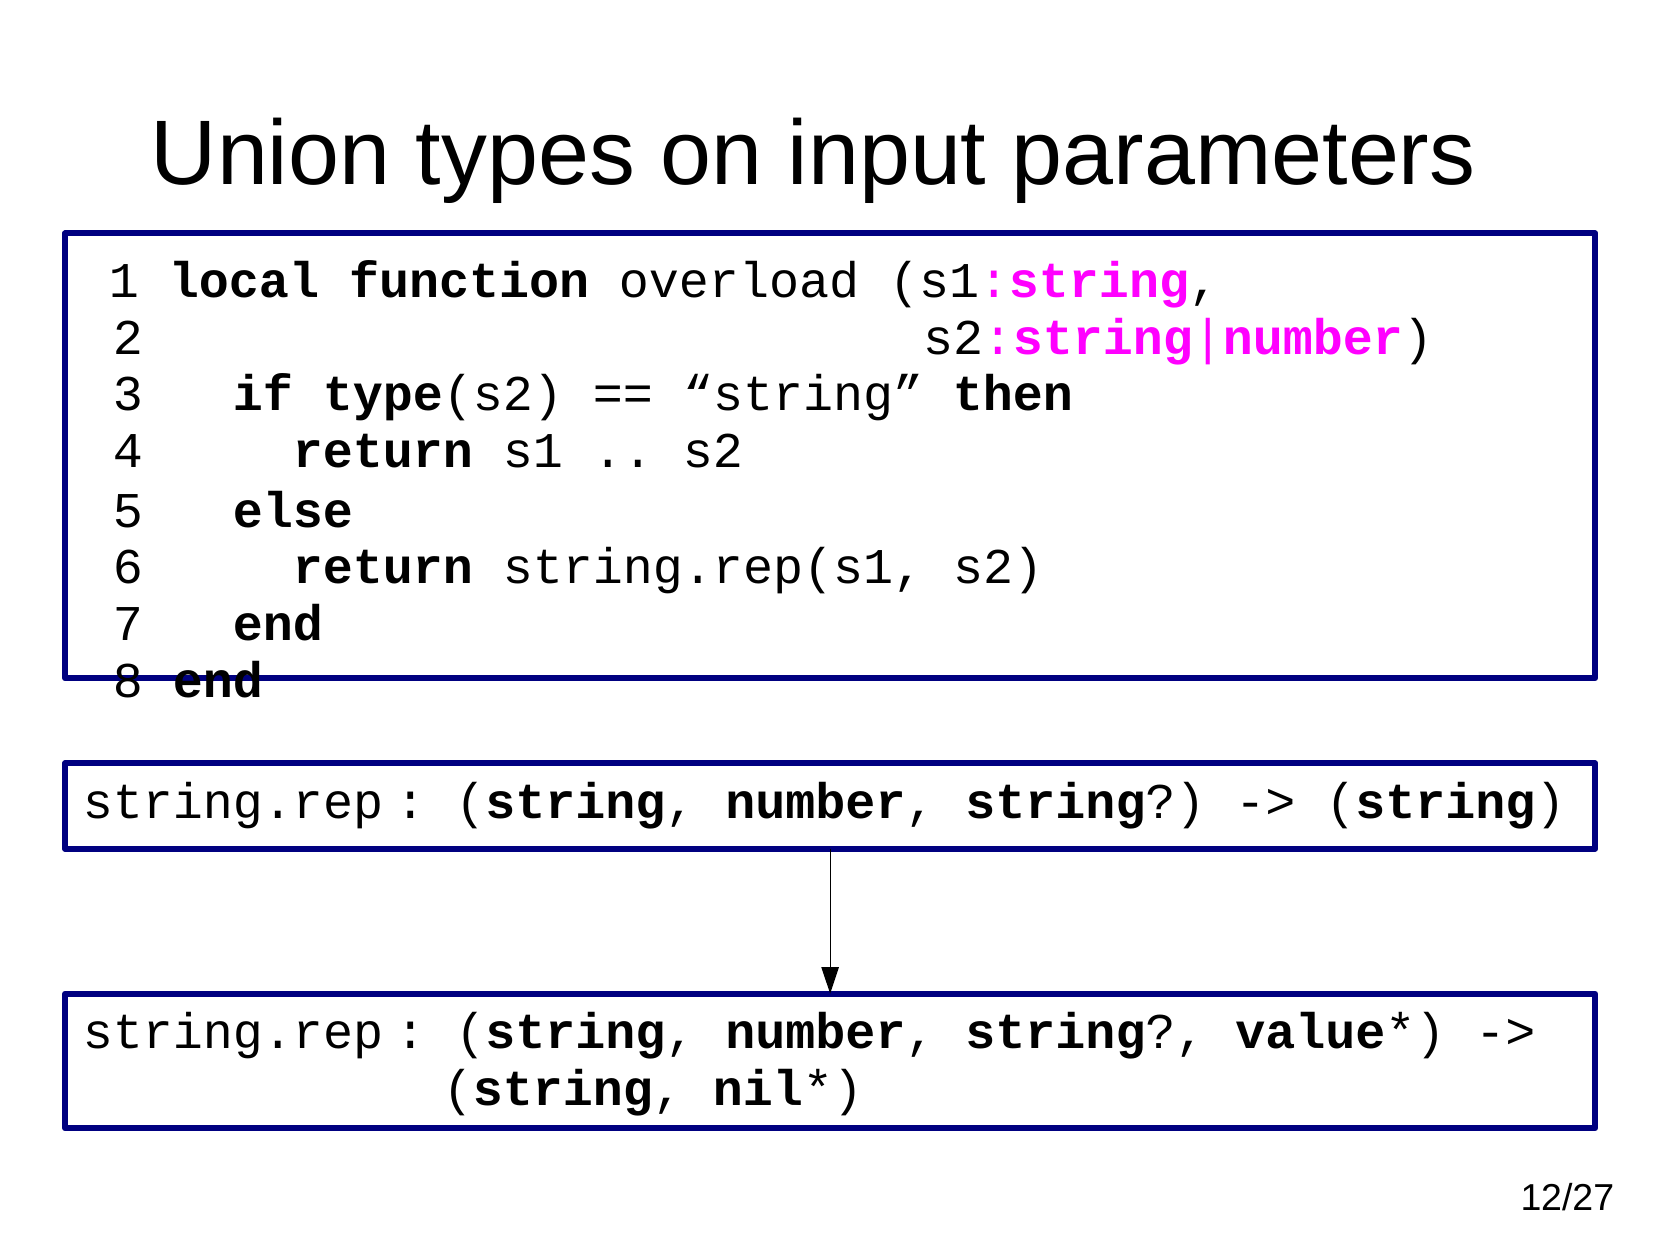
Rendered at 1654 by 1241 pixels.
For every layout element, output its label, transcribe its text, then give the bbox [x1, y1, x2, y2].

text_box 12/27 [1495, 1168, 1630, 1239]
title Union types on input parameters [82, 49, 1571, 230]
text_box 1 local function overload (s1:string, 2 s2:string|number) 3 if type(s2) == “string” then 4 return s1 .. s2 5 else 6 return string.rep(s1, s2) 7 end 8 end [65, 233, 1596, 679]
text_box string.rep : (string, number, string?) -> (string) [65, 763, 1596, 849]
text_box string.rep : (string, number, string?, value*) -> (string, nil*) [65, 993, 1596, 1129]
